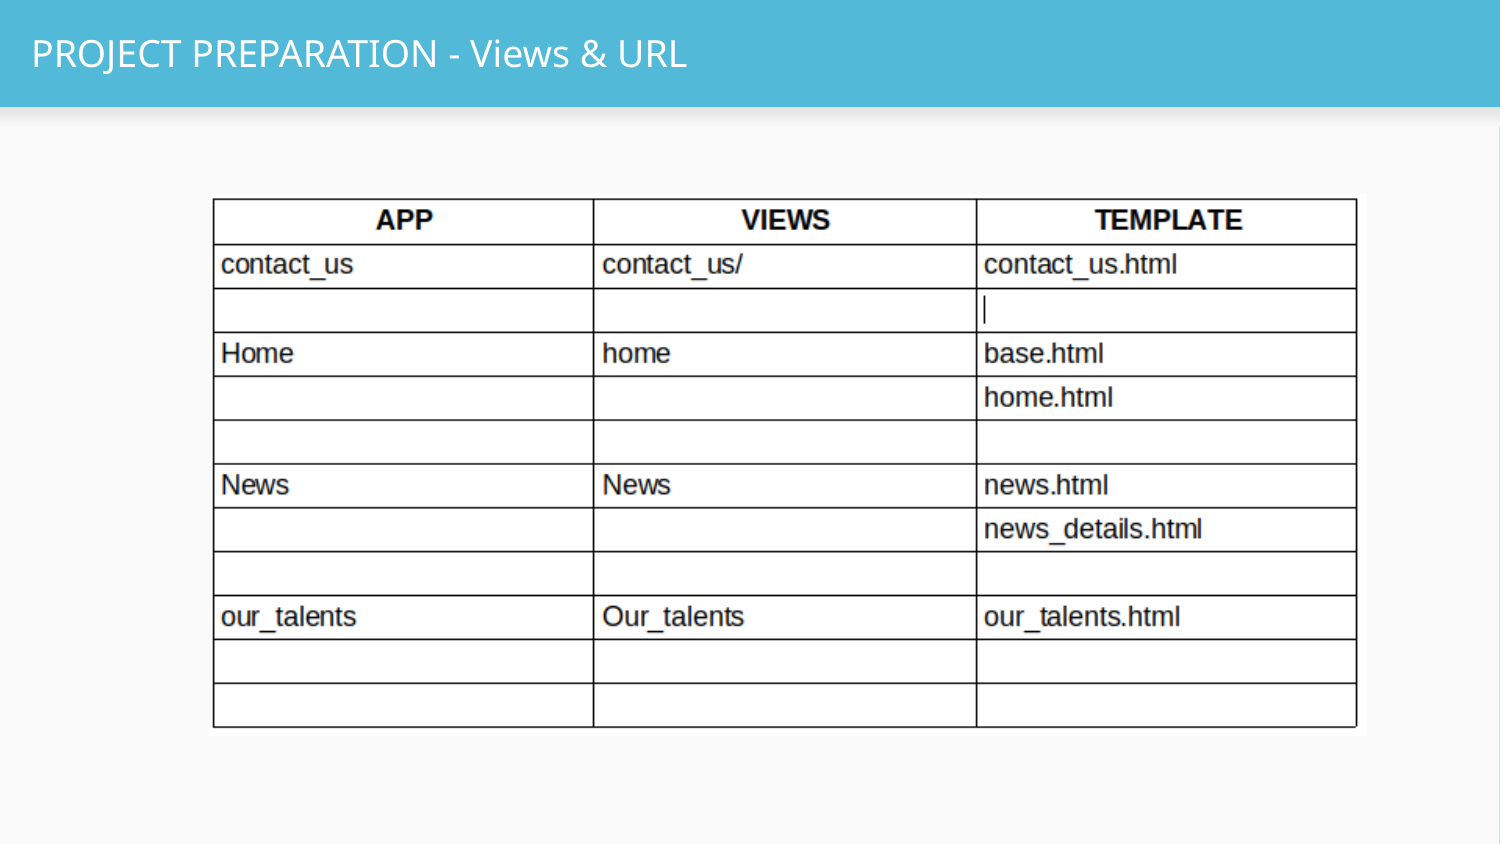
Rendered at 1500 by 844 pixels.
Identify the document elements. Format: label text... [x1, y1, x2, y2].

title PROJECT PREPARATION - Views & URL [16, 2, 1464, 102]
picture [210, 194, 1367, 736]
